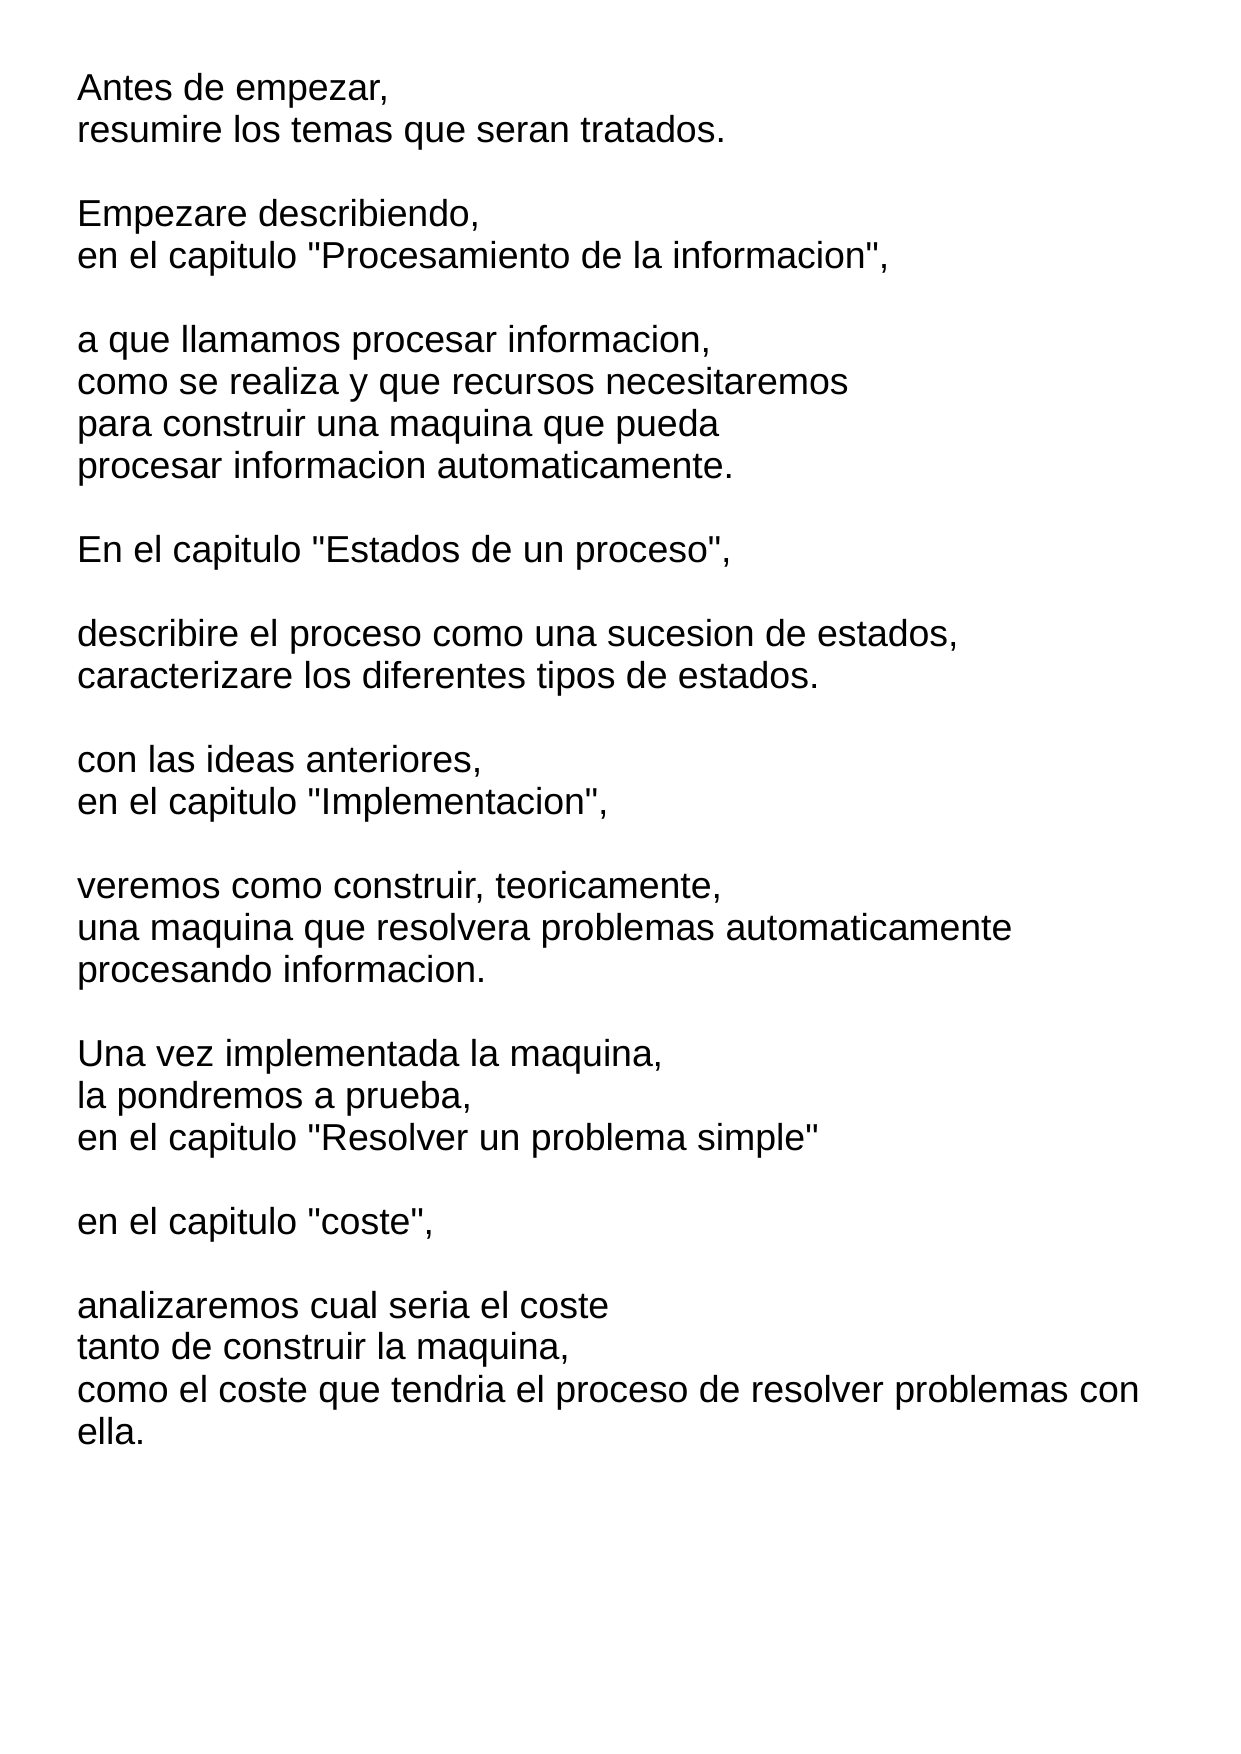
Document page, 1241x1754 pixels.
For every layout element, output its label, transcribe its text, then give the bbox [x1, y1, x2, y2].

text_box Antes de empezar, resumire los temas que seran tratados. Empezare describiendo, en el capitulo "Procesamiento de la informacion", a que llamamos procesar informacion, como se realiza y que recursos necesitaremos para construir una maquina que pueda procesar informacion automaticamente. En el capitulo "Estados de un proceso", describire el proceso como una sucesion de estados, caracterizare los diferentes tipos de estados. con las ideas anteriores, en el capitulo "Implementacion", veremos como construir, teoricamente, una maquina que resolvera problemas automaticamente procesando informacion. Una vez implementada la maquina, la pondremos a prueba, en el capitulo "Resolver un problema simple" en el capitulo "coste", analizaremos cual seria el coste tanto de construir la maquina, como el coste que tendria el proceso de resolver problemas con ella. [62, 59, 1182, 1586]
